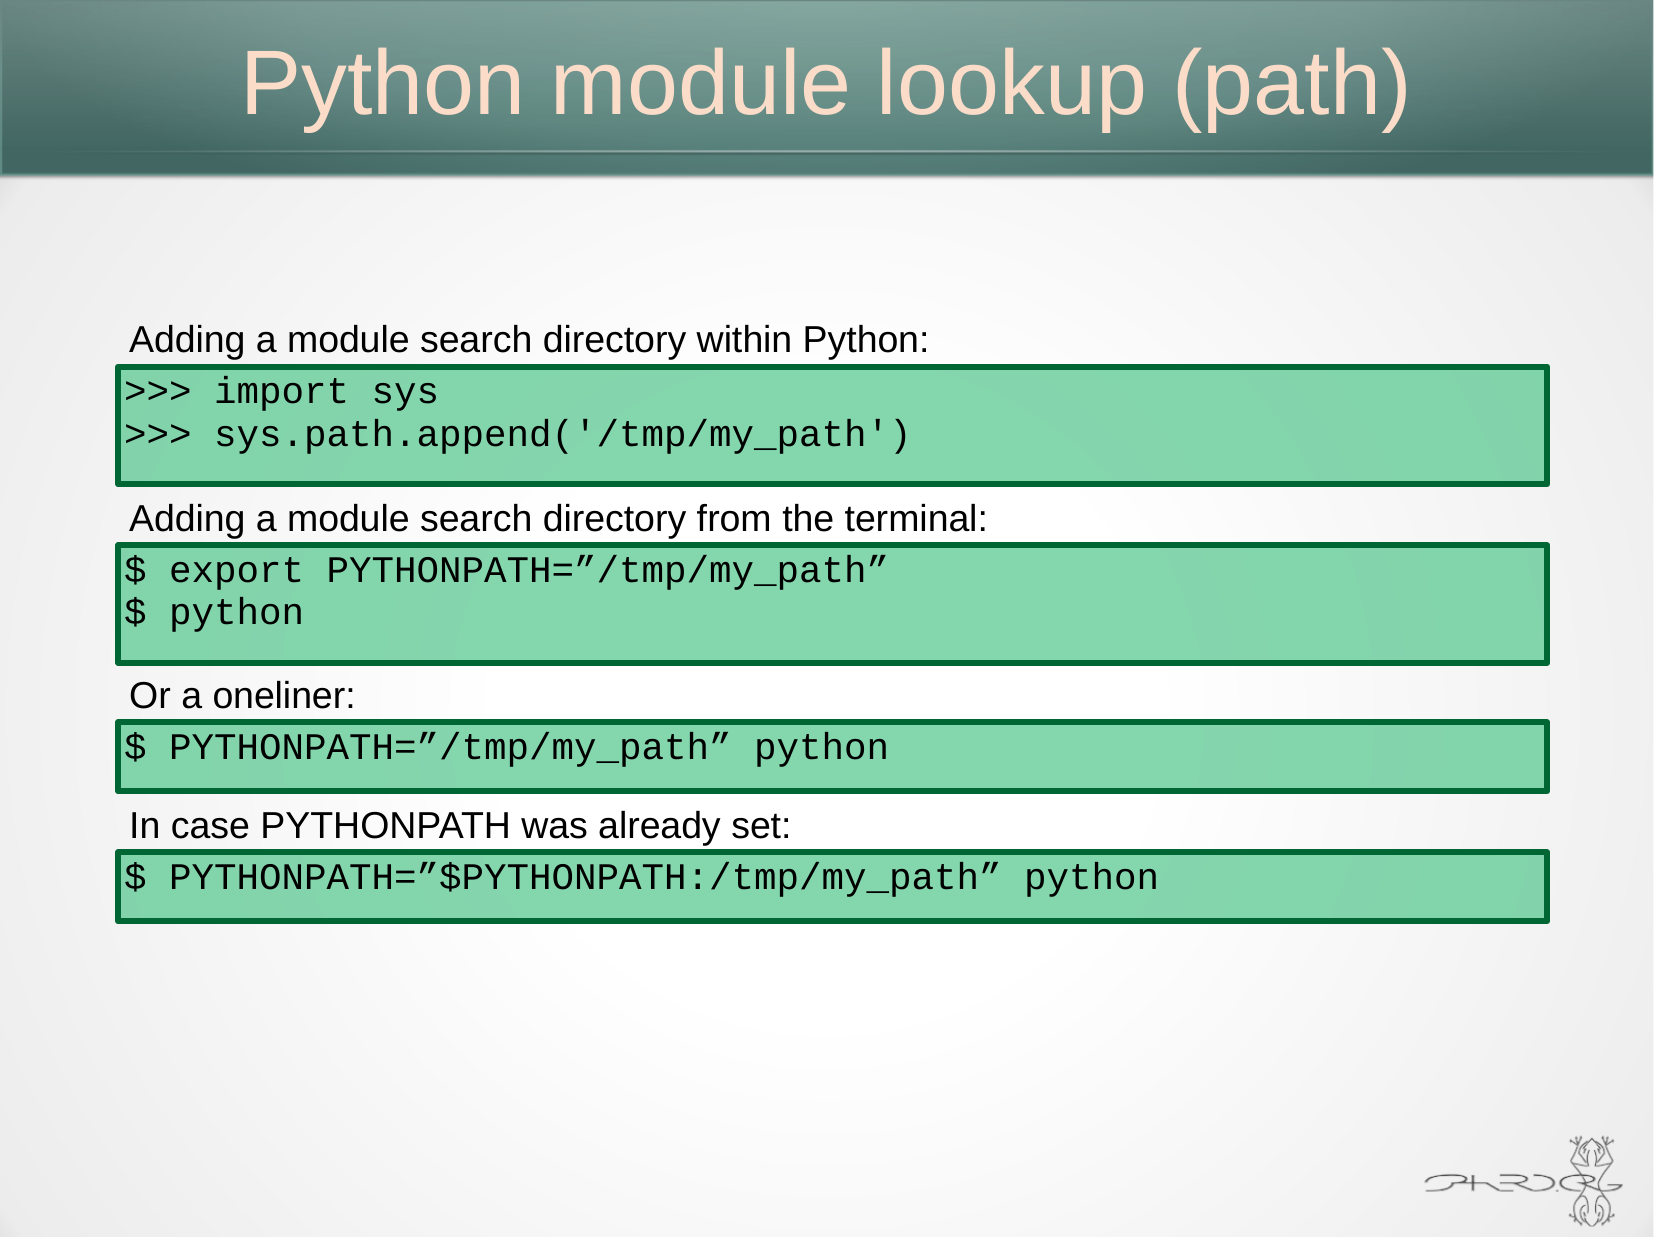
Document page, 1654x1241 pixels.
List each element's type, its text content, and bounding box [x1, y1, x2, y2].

title Python module lookup (path) [82, 11, 1571, 154]
text_box $ PYTHONPATH=”/tmp/my_path” python [118, 722, 1548, 792]
text_box >>> import sys >>> sys.path.append('/tmp/my_path') [118, 366, 1548, 485]
text_box $ export PYTHONPATH=”/tmp/my_path” $ python [118, 545, 1548, 663]
text_box Adding a module search directory from the terminal: [129, 497, 1548, 542]
text_box Adding a module search directory within Python: [129, 318, 1548, 364]
text_box In case PYTHONPATH was already set: [129, 804, 1548, 889]
text_box Or a oneliner: [129, 674, 1548, 719]
picture [0, 0, 1654, 1237]
text_box $ PYTHONPATH=”$PYTHONPATH:/tmp/my_path” python [118, 852, 1548, 922]
